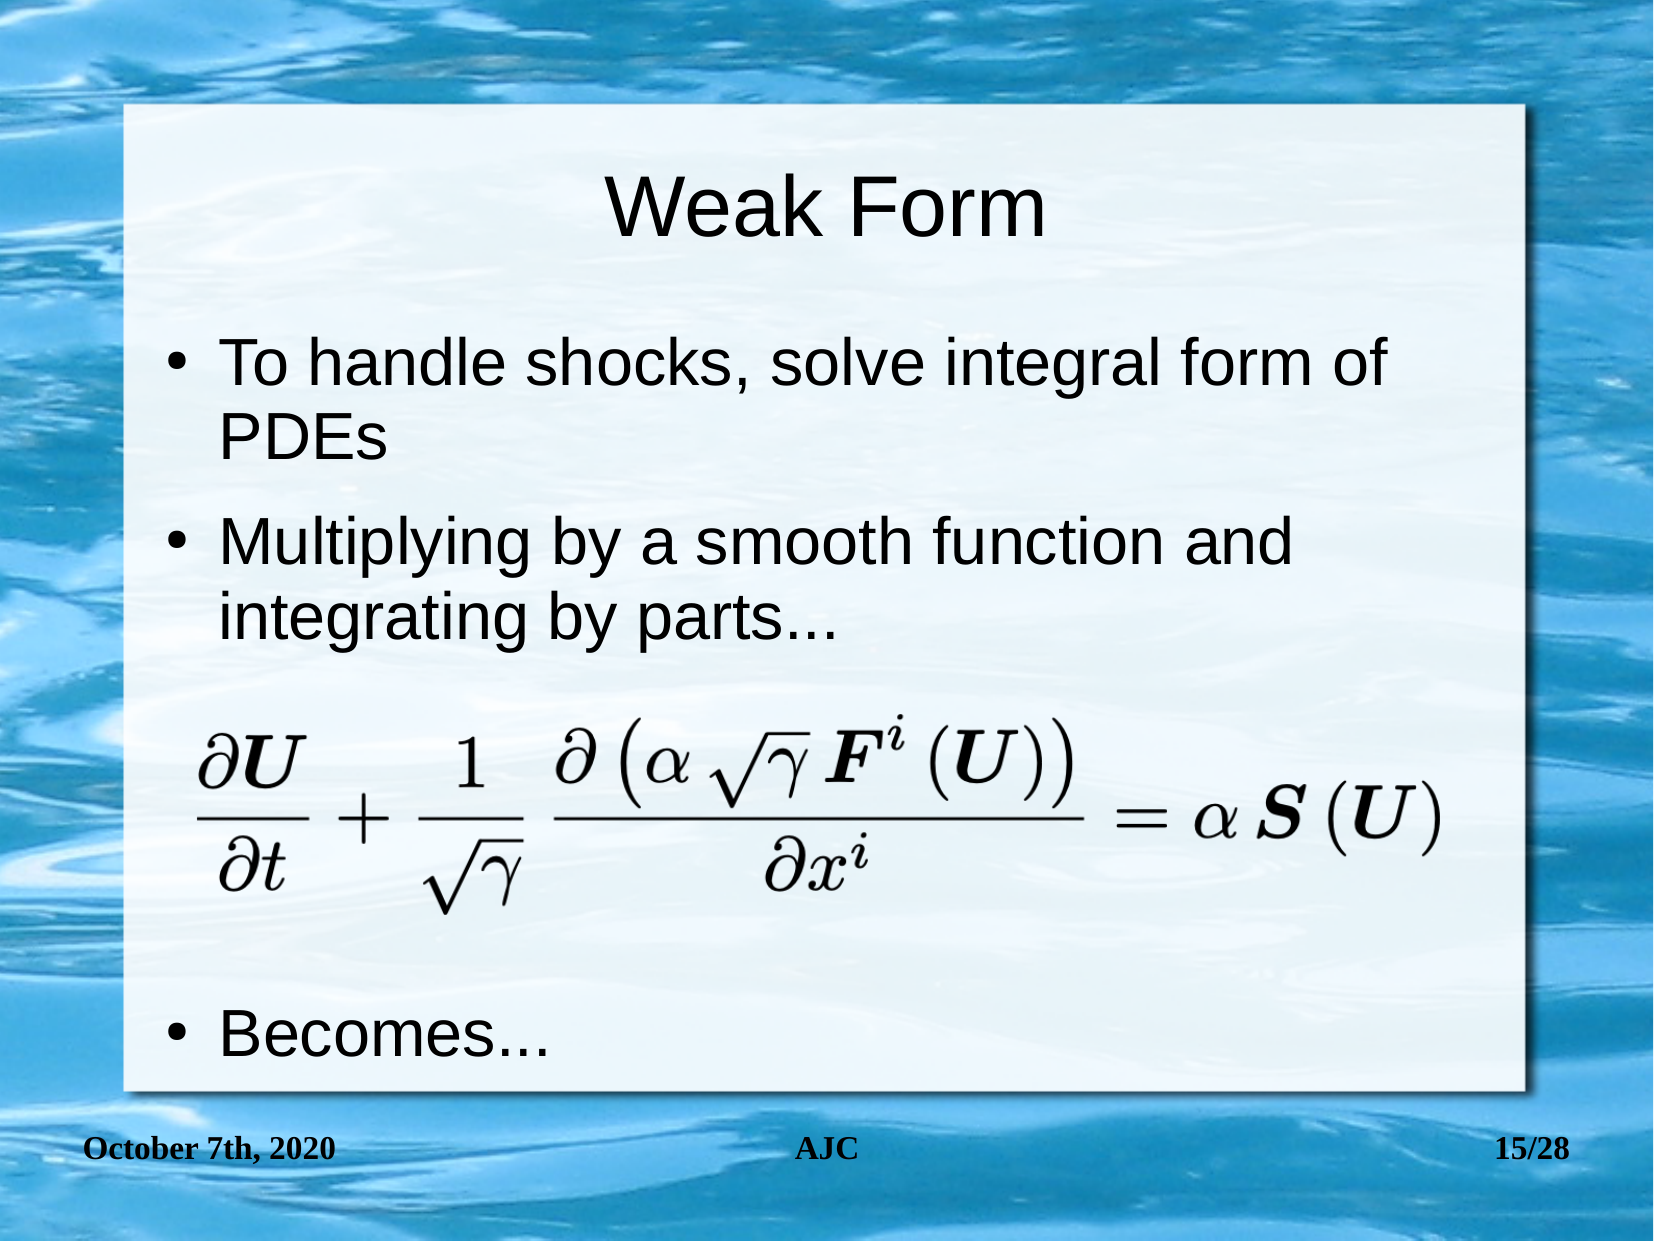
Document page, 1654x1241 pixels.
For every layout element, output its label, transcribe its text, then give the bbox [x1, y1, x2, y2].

picture [0, 0, 1654, 1241]
list To handle shocks, solve integral form of PDEs Multiplying by a smooth function and integrating by parts... Becomes... [147, 324, 1506, 1069]
title Weak Form [147, 118, 1506, 296]
